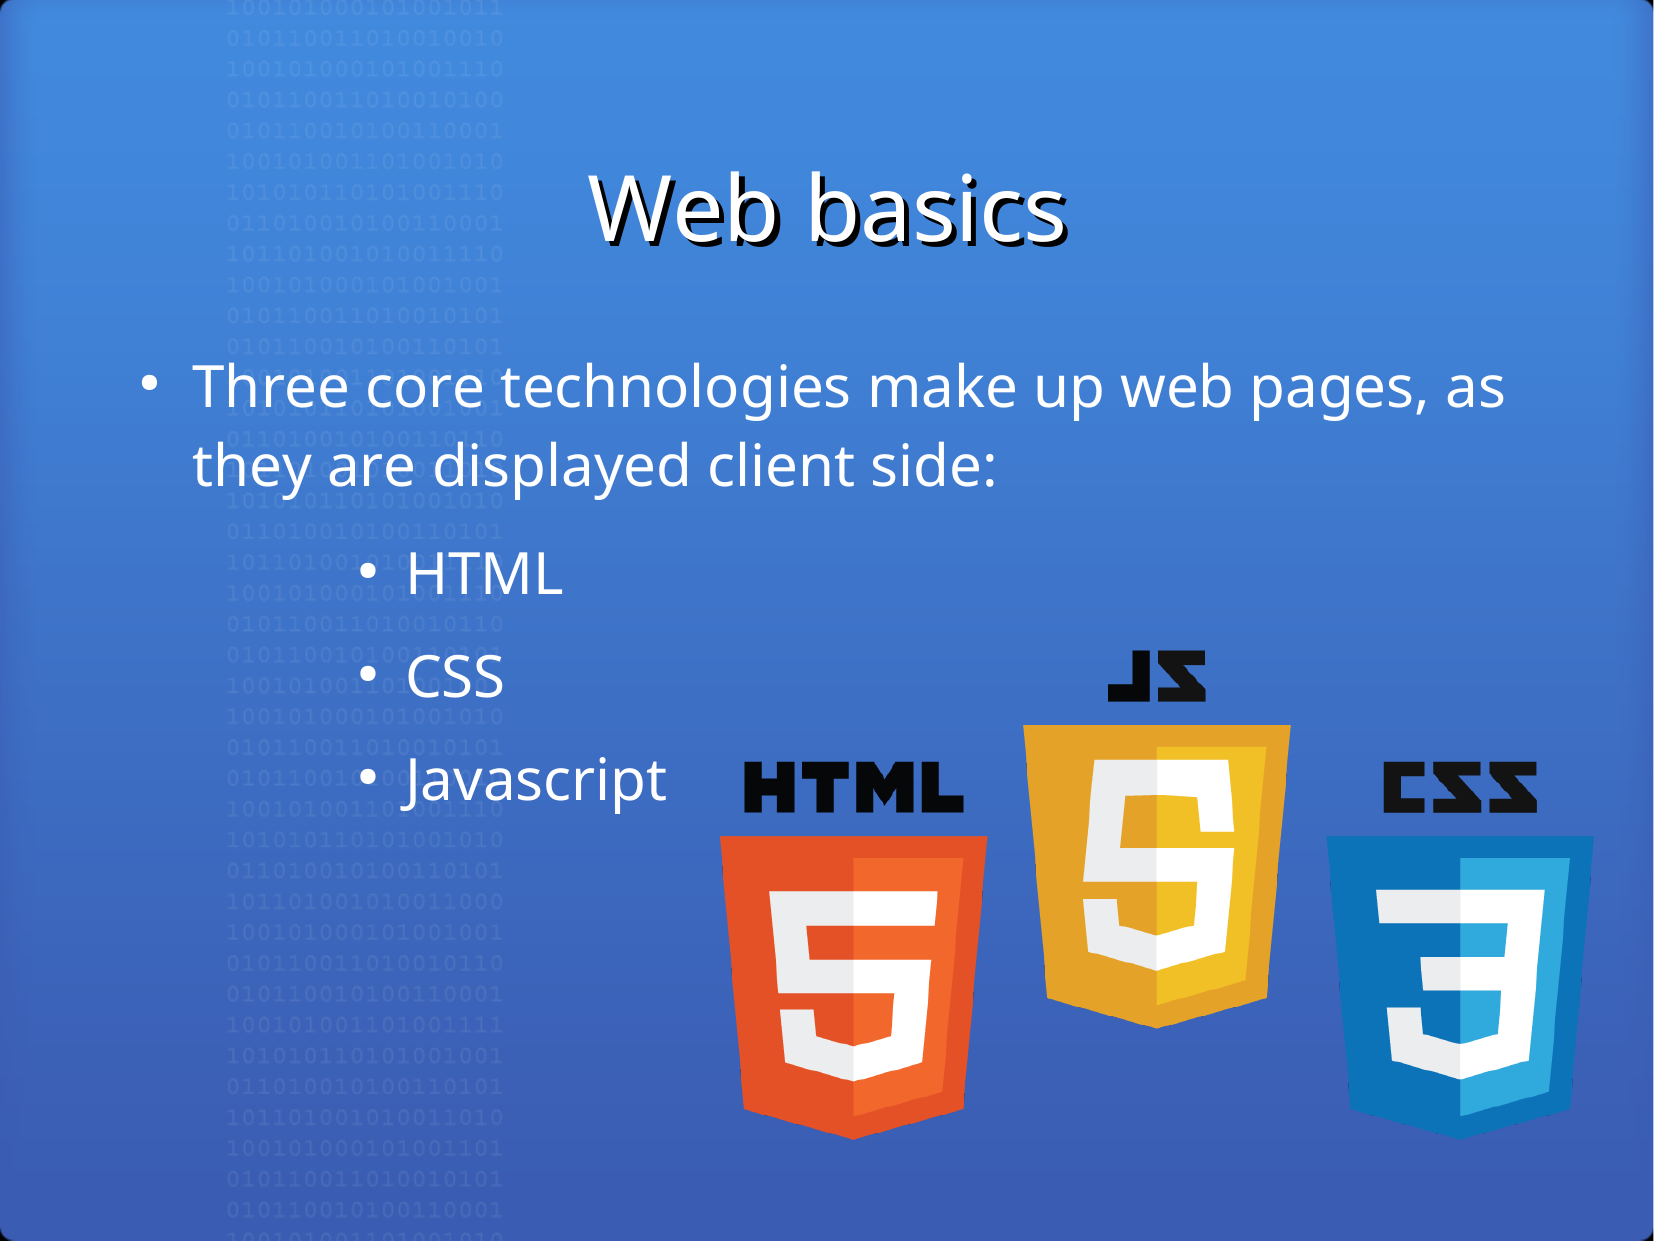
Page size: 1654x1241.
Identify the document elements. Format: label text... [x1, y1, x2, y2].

title Web basics [121, 102, 1534, 310]
picture [0, 0, 1654, 1241]
list Three core technologies make up web pages, as they are displayed client side: HTML CSS Javascript [121, 344, 1534, 1120]
